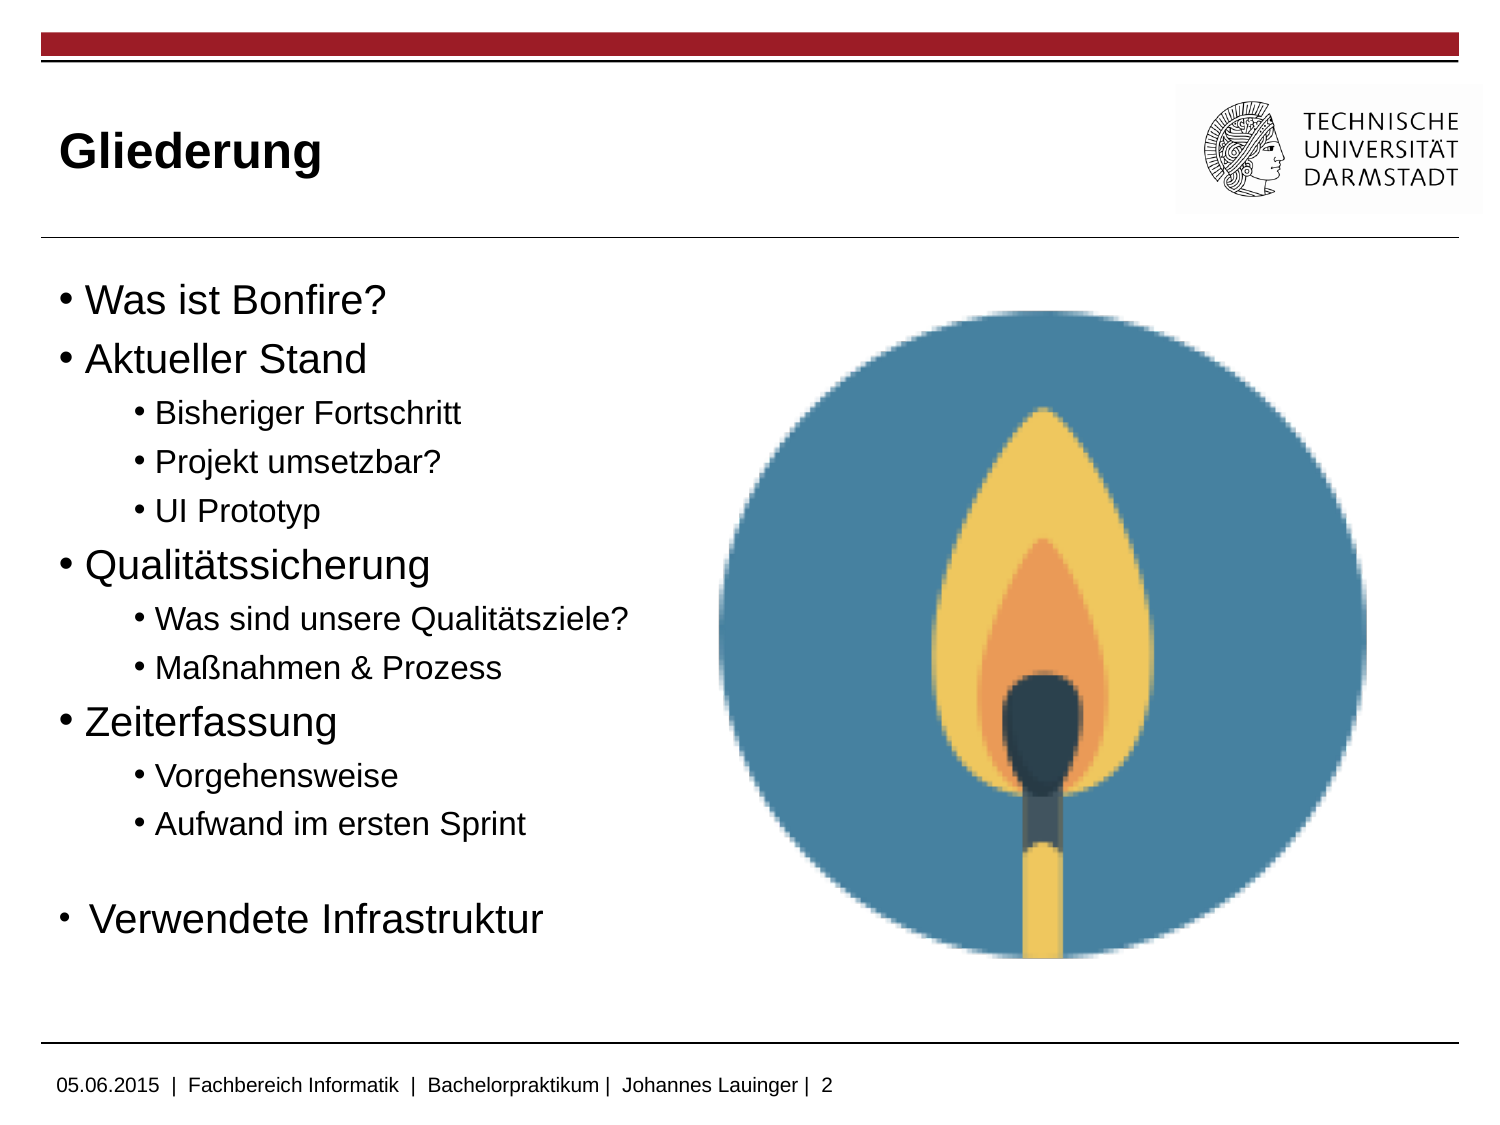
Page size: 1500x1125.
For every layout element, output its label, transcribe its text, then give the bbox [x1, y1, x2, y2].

picture [674, 265, 1413, 1005]
list Was ist Bonfire? Aktueller Stand Bisheriger Fortschritt Projekt umsetzbar? UI Prototyp Qualitätssicherung Was sind unsere Qualitätsziele? Maßnahmen & Prozess Zeiterfassung Vorgehensweise Aufwand im ersten Sprint Verwendete Infrastruktur [58, 265, 674, 1043]
title Gliederung [58, 80, 1181, 218]
picture [1181, 84, 1483, 214]
